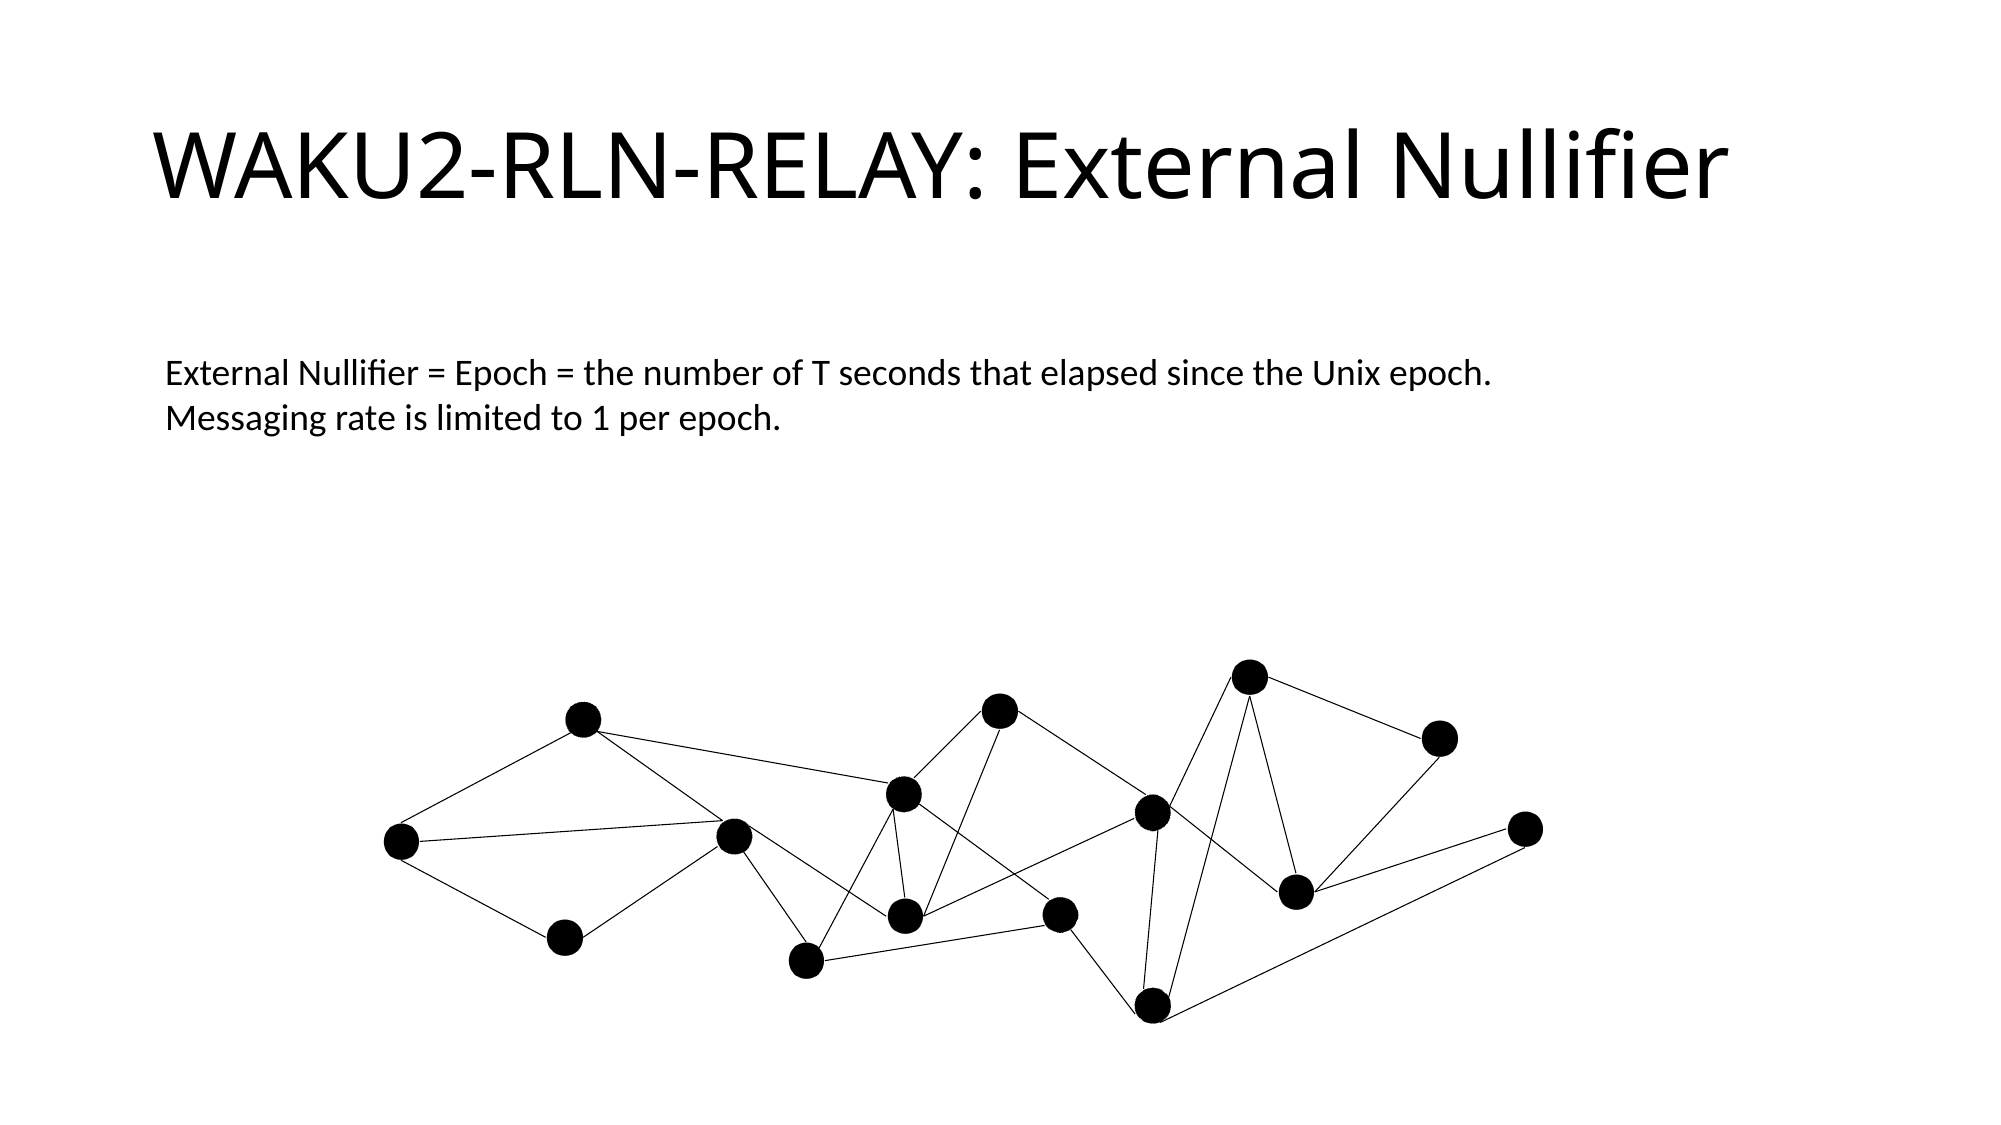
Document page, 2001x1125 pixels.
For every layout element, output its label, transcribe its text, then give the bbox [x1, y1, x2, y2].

picture [707, 810, 760, 863]
picture [1033, 888, 1086, 941]
picture [787, 941, 825, 980]
picture [556, 692, 610, 746]
text_box External Nullifier = Epoch = the number of T seconds that elapsed since the Unix epoch. Messaging rate is limited to 1 per epoch. [150, 341, 1672, 491]
picture [1277, 873, 1315, 911]
picture [886, 897, 924, 935]
picture [1506, 810, 1544, 848]
title WAKU2-RLN-RELAY: External Nullifier [137, 59, 1863, 278]
picture [1128, 788, 1176, 837]
picture [877, 767, 930, 820]
picture [1420, 719, 1459, 758]
picture [545, 918, 584, 957]
picture [1126, 980, 1177, 1031]
picture [980, 692, 1019, 730]
picture [382, 822, 420, 861]
picture [1230, 658, 1269, 696]
